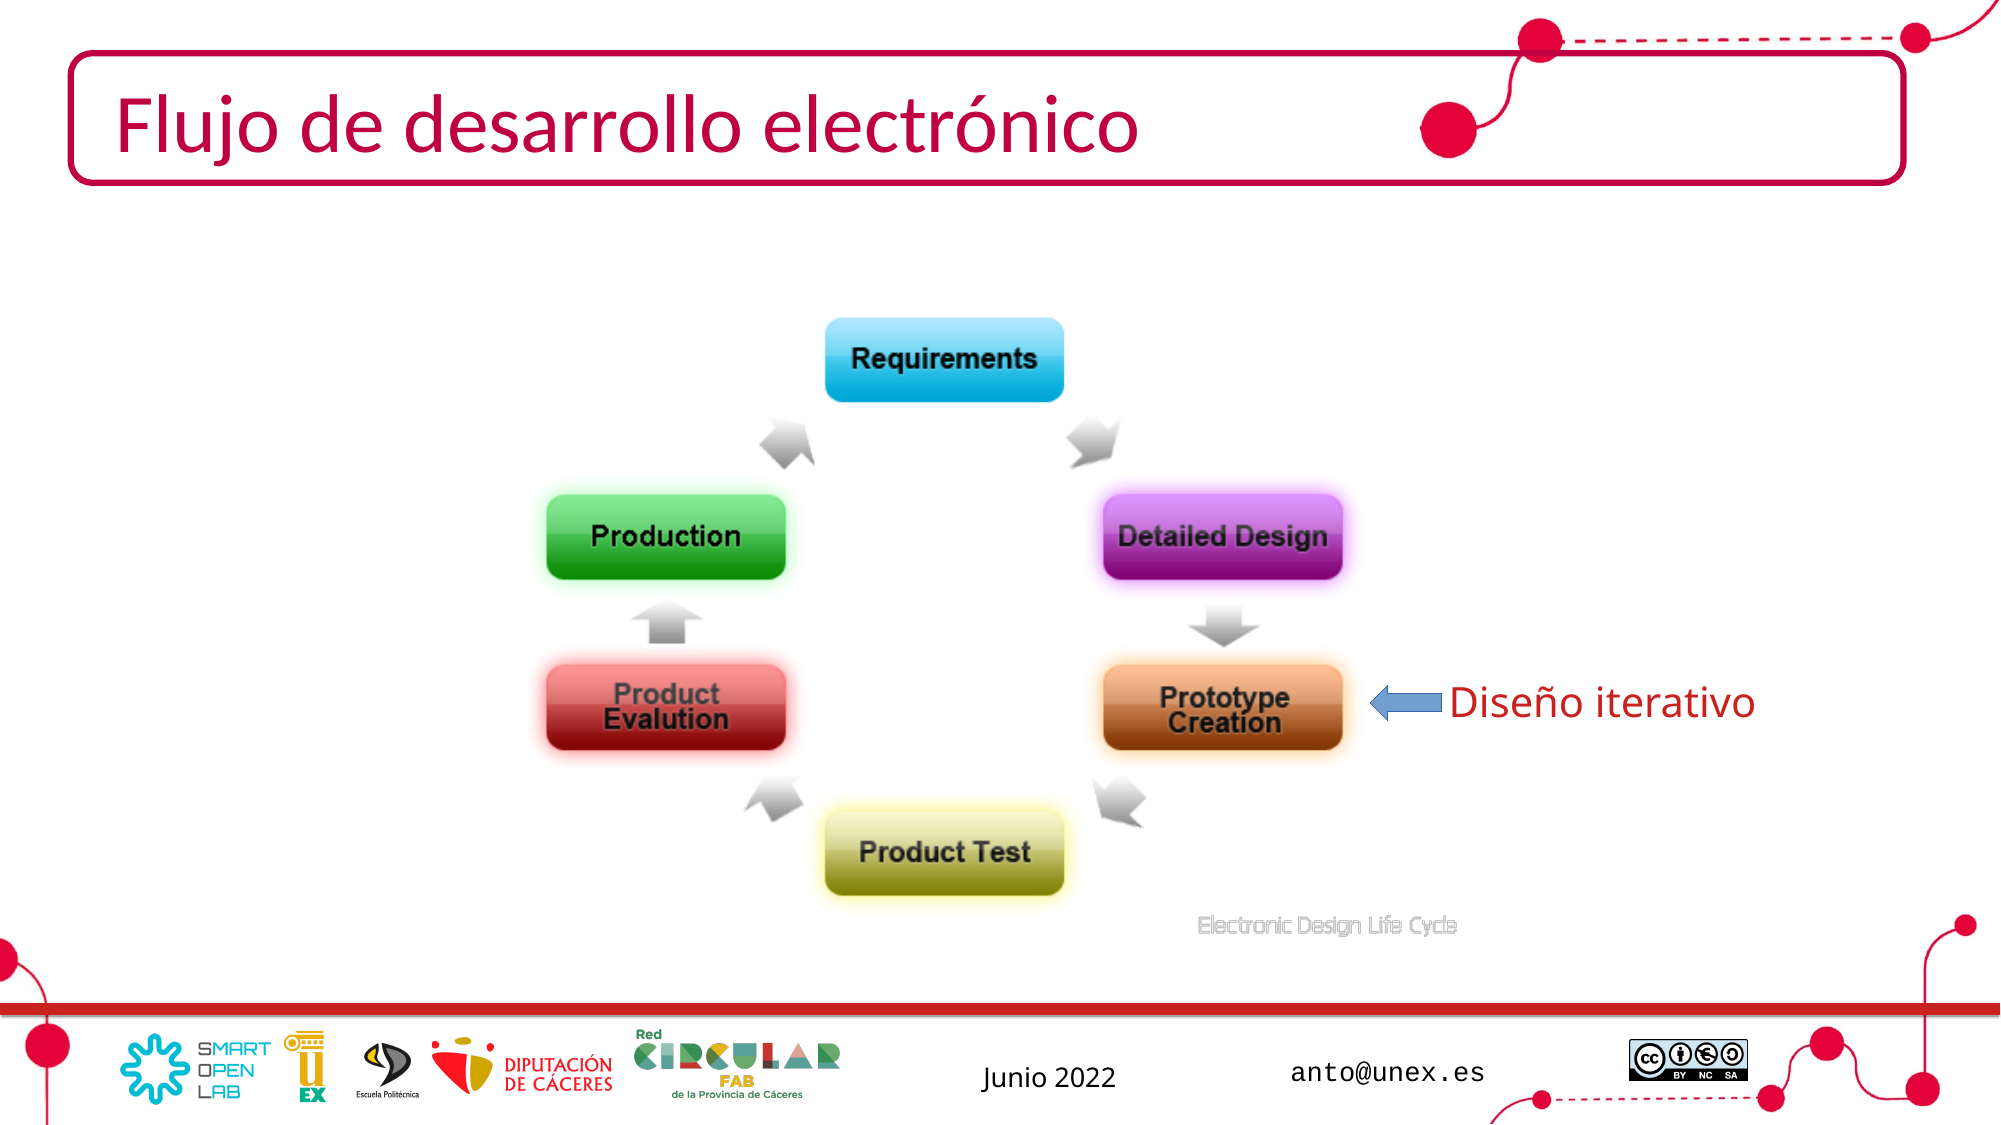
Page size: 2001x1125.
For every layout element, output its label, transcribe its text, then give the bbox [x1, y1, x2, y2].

picture [343, 1037, 612, 1103]
picture [118, 1031, 273, 1107]
picture [1629, 1039, 1748, 1081]
text_box [1370, 685, 1442, 721]
text_box Diseño iterativo [1501, 668, 2000, 768]
picture [389, 259, 1501, 969]
picture [634, 1029, 840, 1098]
picture [276, 1022, 335, 1111]
text_box Flujo de desarrollo electrónico [1903, 70, 1916, 176]
text_box Flujo de desarrollo electrónico [101, 70, 1900, 176]
